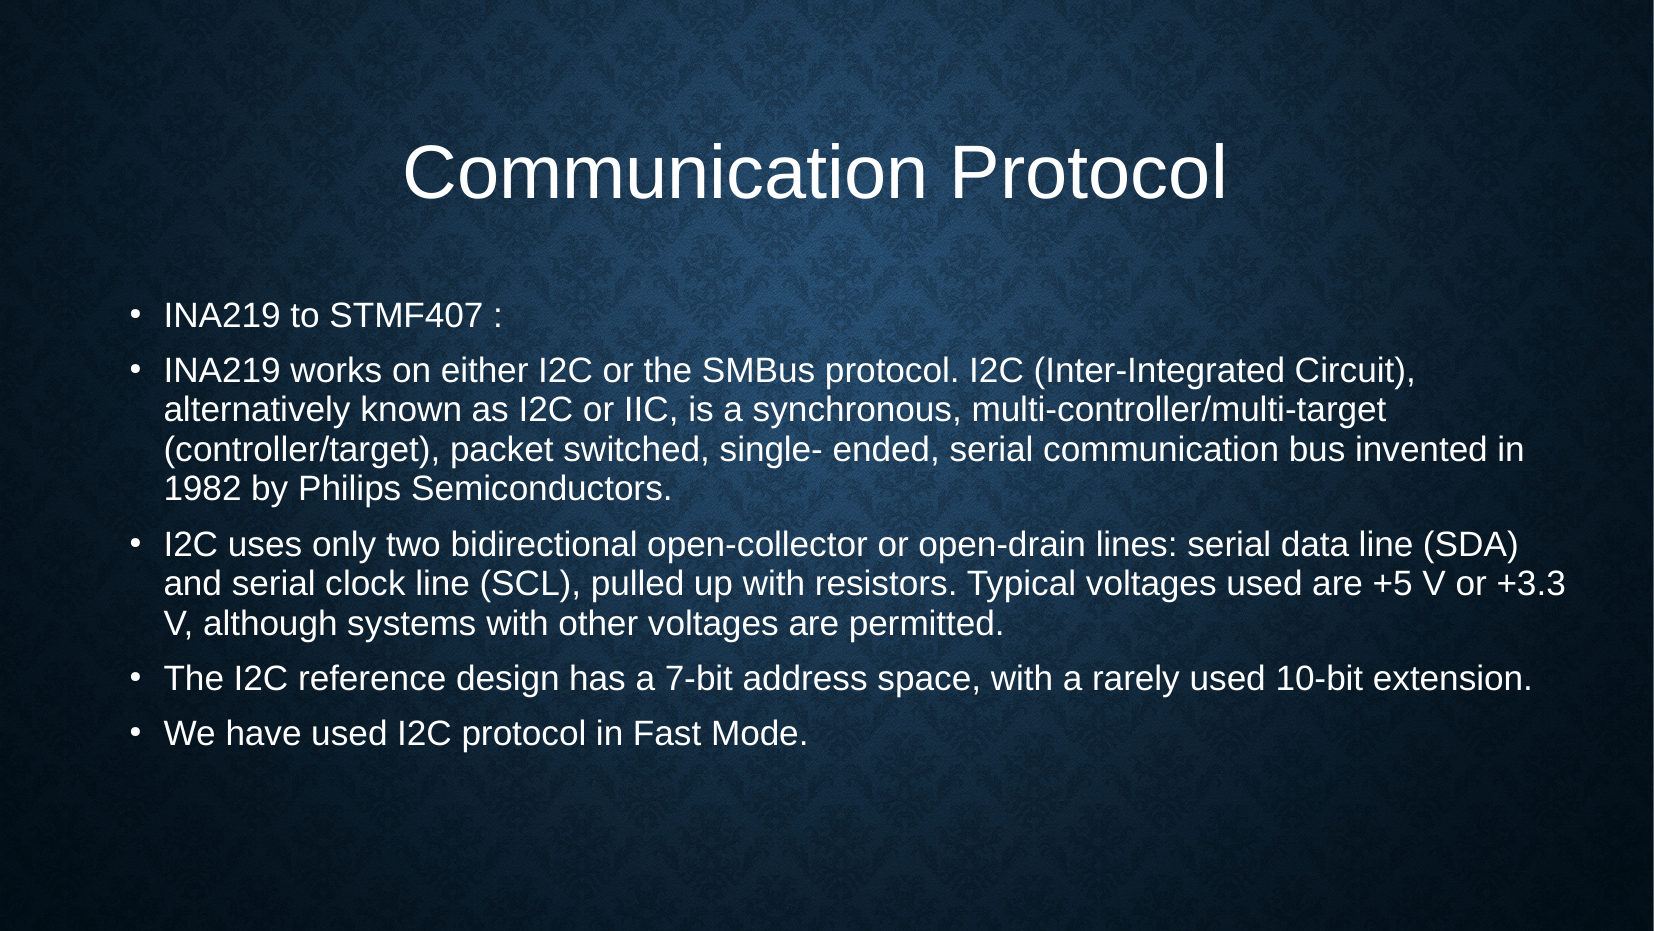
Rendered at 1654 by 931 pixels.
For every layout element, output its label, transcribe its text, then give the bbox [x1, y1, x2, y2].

picture [0, 0, 1654, 931]
list INA219 to STMF407 : INA219 works on either I2C or the SMBus protocol. I2C (Inter-Integrated Circuit), alternatively known as I2C or IIC, is a synchronous, multi-controller/multi-target (controller/target), packet switched, single- ended, serial communication bus invented in 1982 by Philips Semiconductors. I2C uses only two bidirectional open-collector or open-drain lines: serial data line (SDA) and serial clock line (SCL), pulled up with resistors. Typical voltages used are +5 V or +3.3 V, although systems with other voltages are permitted. The I2C reference design has a 7-bit address space, with a rarely used 10-bit extension. We have used I2C protocol in Fast Mode. [118, 295, 1571, 757]
title Communication Protocol [123, 82, 1528, 263]
